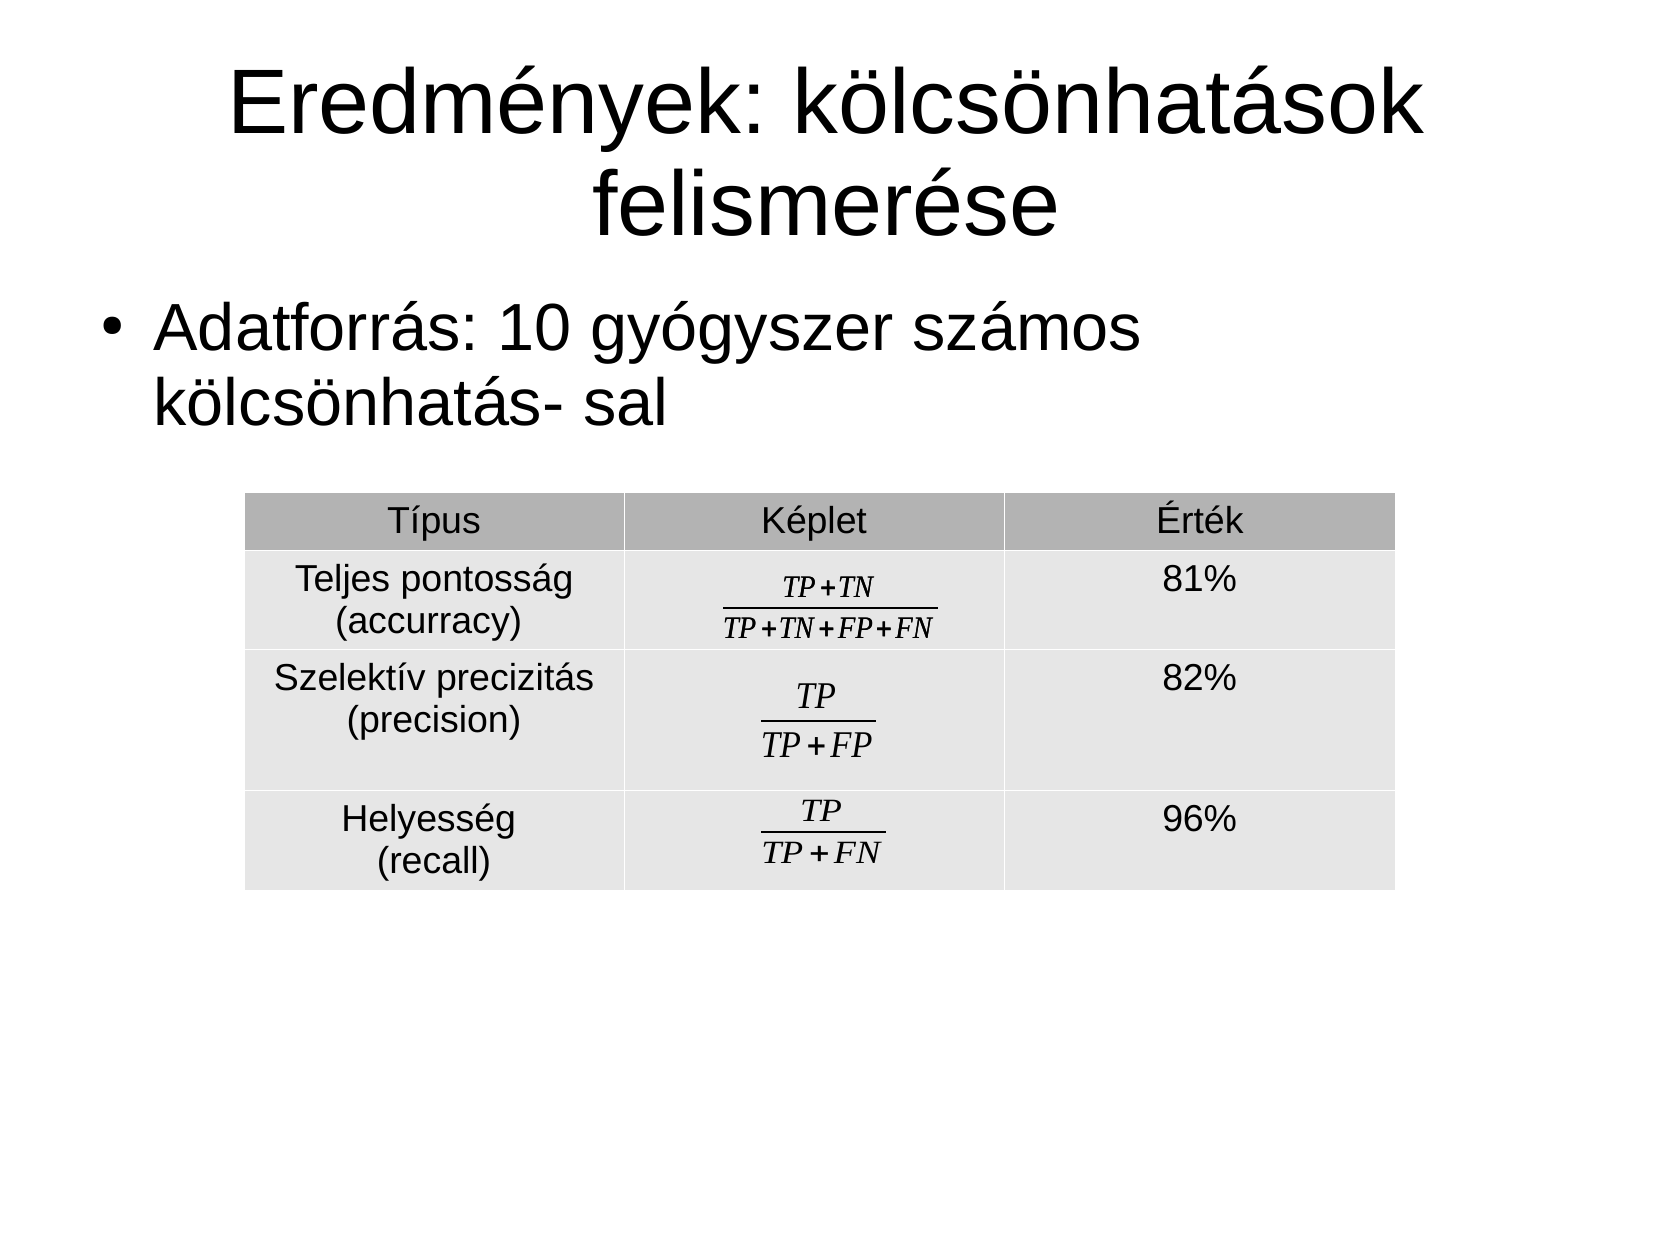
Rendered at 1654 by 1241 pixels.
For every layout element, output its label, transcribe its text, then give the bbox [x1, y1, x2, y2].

title Eredmények: kölcsönhatások felismerése [82, 49, 1571, 257]
table_cell 82% [1005, 650, 1395, 790]
list Adatforrás: 10 gyógyszer számos kölcsönhatás- sal [82, 290, 1571, 1010]
table_cell 96% [1005, 791, 1395, 890]
chart [714, 570, 946, 646]
table_cell Helyesség (recall) [245, 791, 624, 890]
table_cell [625, 551, 1004, 649]
table_cell [625, 650, 1004, 790]
table_cell 81% [1005, 551, 1395, 649]
table_header Érték [1005, 493, 1395, 550]
table_cell [625, 791, 1004, 890]
table_cell Teljes pontosság (accurracy) [245, 551, 624, 649]
table_header Képlet [625, 493, 1004, 550]
chart [750, 792, 896, 871]
chart [750, 675, 916, 766]
table_header Típus [245, 493, 624, 550]
table_cell Szelektív precizitás (precision) [245, 650, 624, 790]
